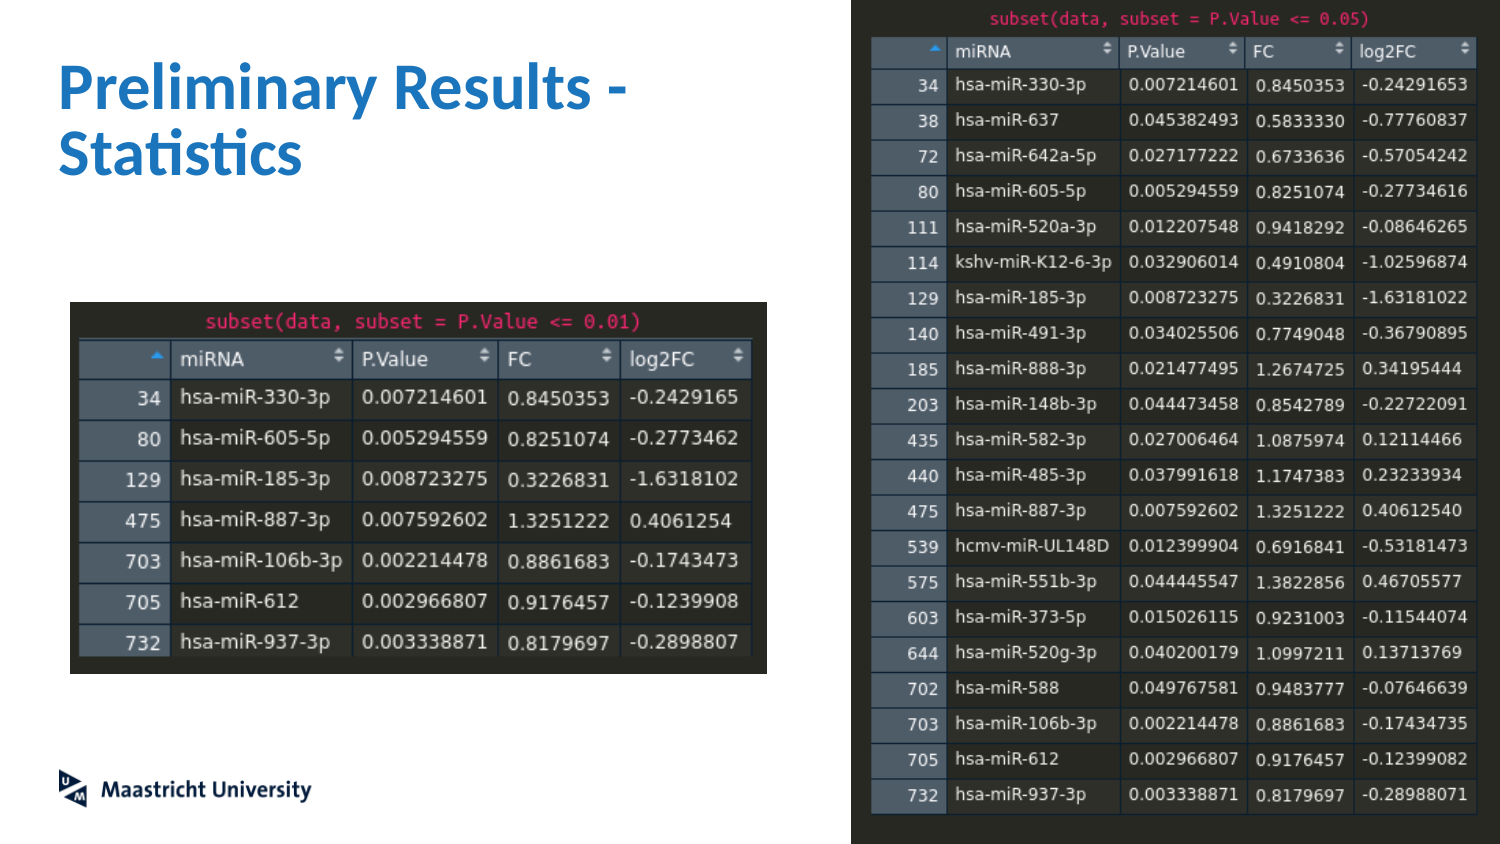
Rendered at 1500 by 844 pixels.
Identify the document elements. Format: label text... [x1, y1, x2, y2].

picture [70, 302, 767, 674]
title Preliminary Results - Statistics [59, 59, 851, 312]
picture [851, 0, 1500, 844]
